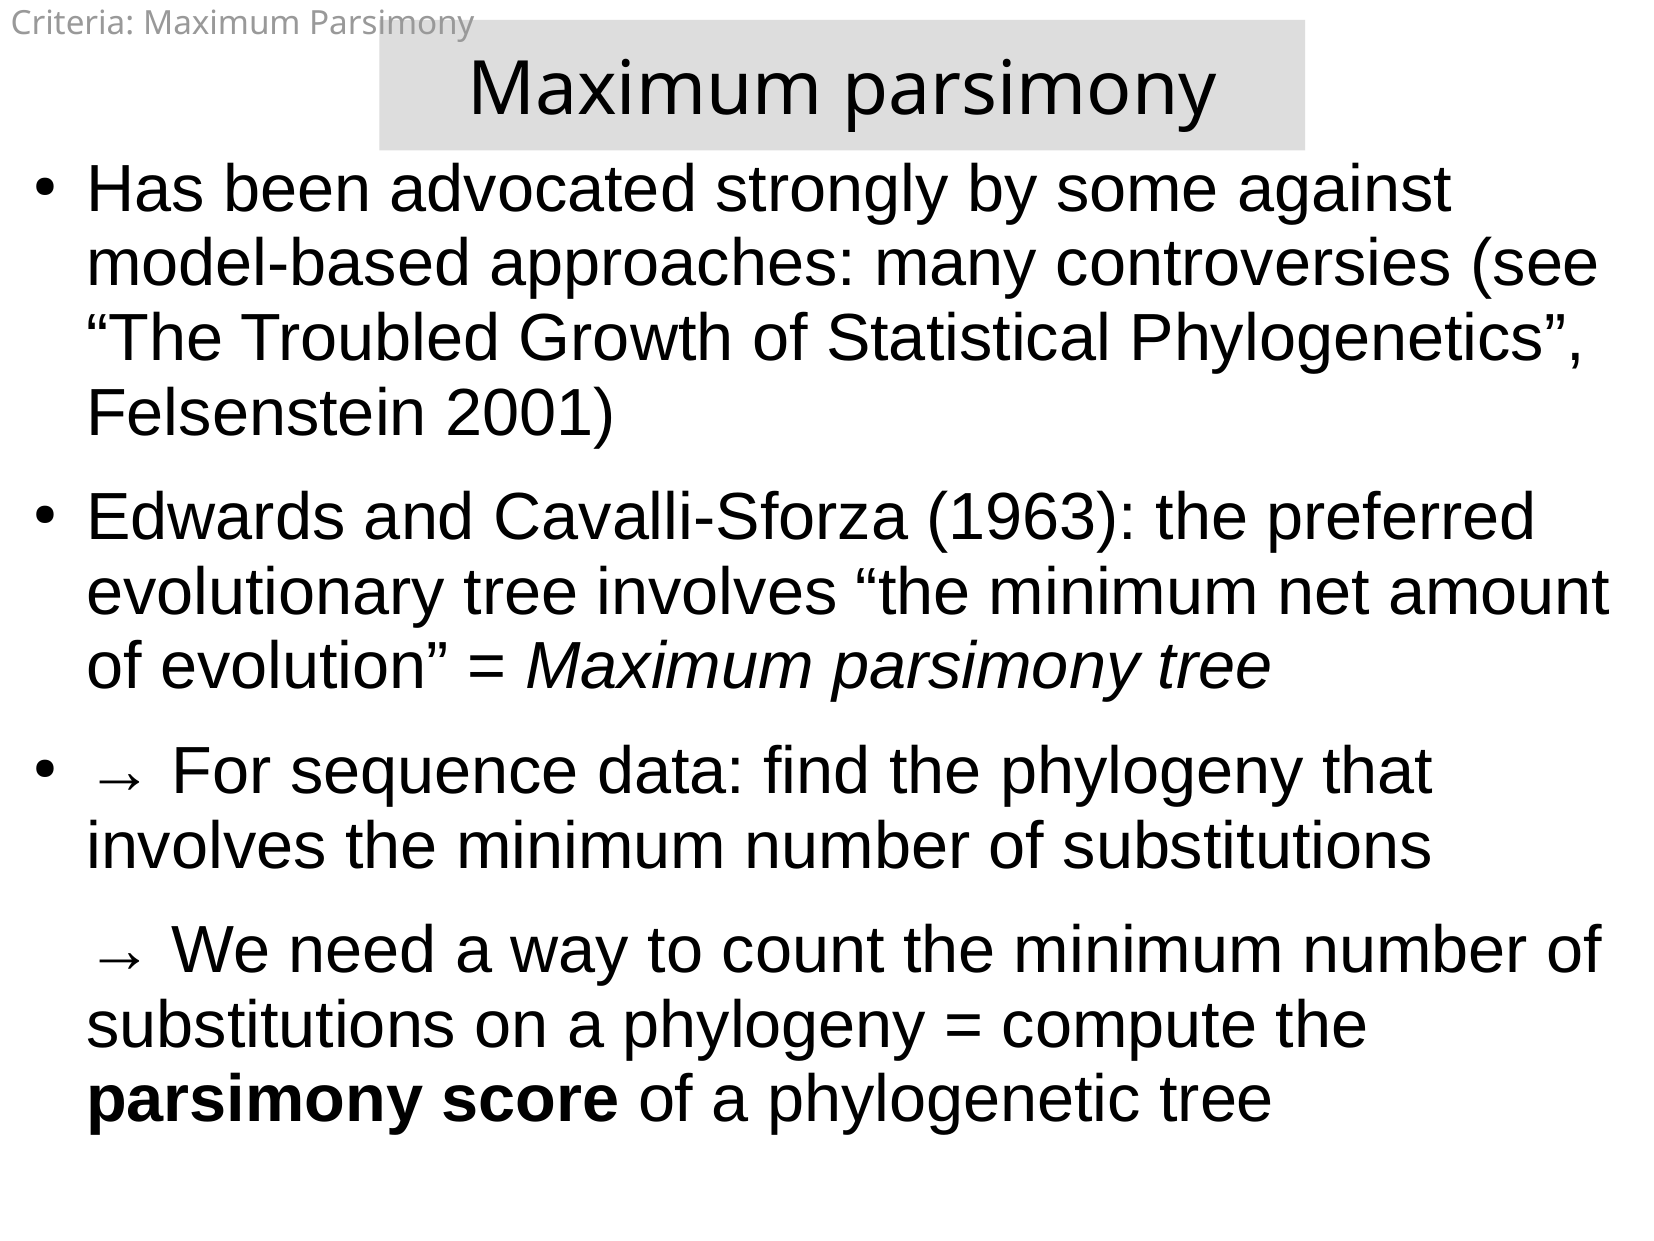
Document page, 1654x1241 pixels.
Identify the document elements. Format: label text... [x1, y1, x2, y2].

title Maximum parsimony [379, 19, 1306, 150]
list Has been advocated strongly by some against model-based approaches: many controversies (see “The Troubled Growth of Statistical Phylogenetics”, Felsenstein 2001) Edwards and Cavalli-Sforza (1963): the preferred evolutionary tree involves “the minimum net amount of evolution” = Maximum parsimony tree → For sequence data: find the phylogeny that involves the minimum number of substitutions → We need a way to count the minimum number of substitutions on a phylogeny = compute the parsimony score of a phylogenetic tree [15, 150, 1625, 1231]
text_box Criteria: Maximum Parsimony [10, 0, 513, 73]
